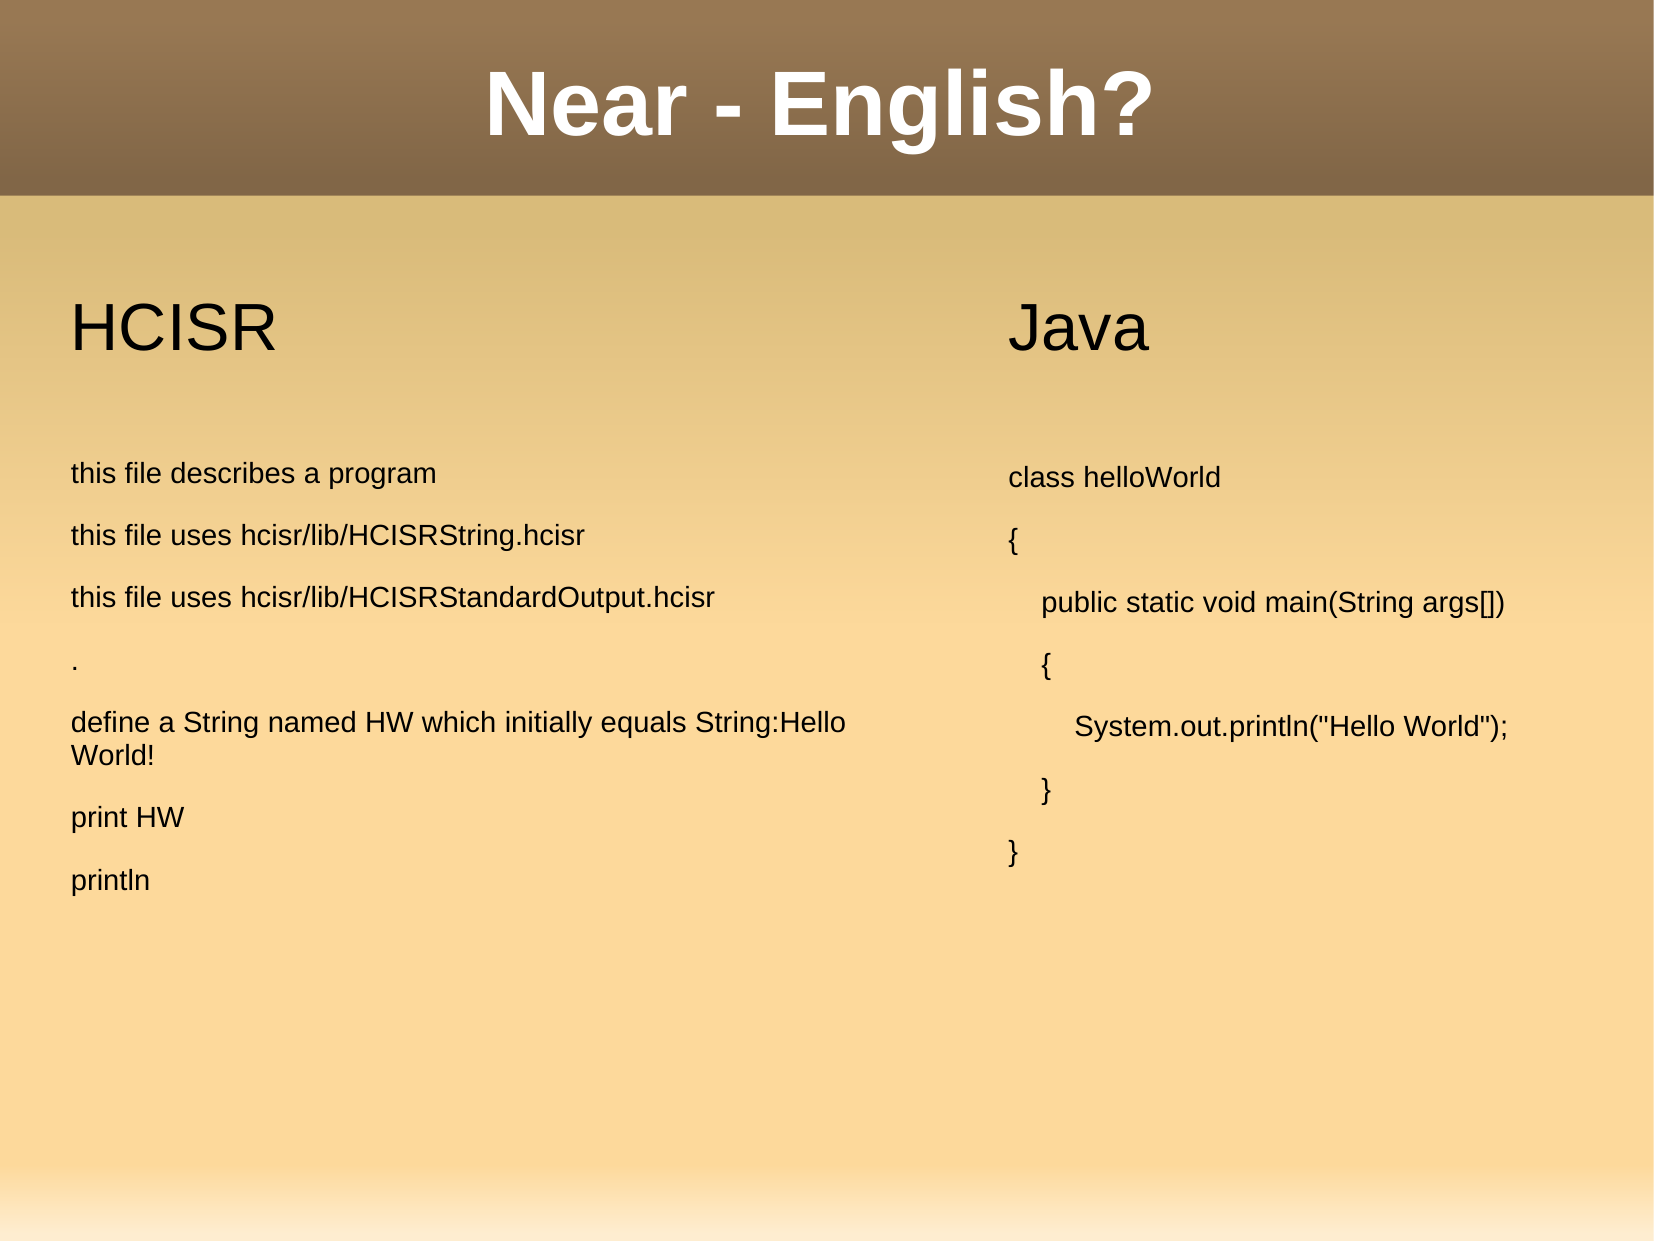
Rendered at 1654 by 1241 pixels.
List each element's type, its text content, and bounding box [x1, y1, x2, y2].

title Near - English? [76, 0, 1565, 208]
list HCISR this file describes a program this file uses hcisr/lib/HCISRString.hcisr this file uses hcisr/lib/HCISRStandardOutput.hcisr . define a String named HW which initially equals String:Hello World! print HW println [0, 290, 937, 1109]
list Java class helloWorld { public static void main(String args[]) { System.out.println("Hello World"); } } [937, 290, 1572, 1109]
picture [0, 0, 1654, 1241]
